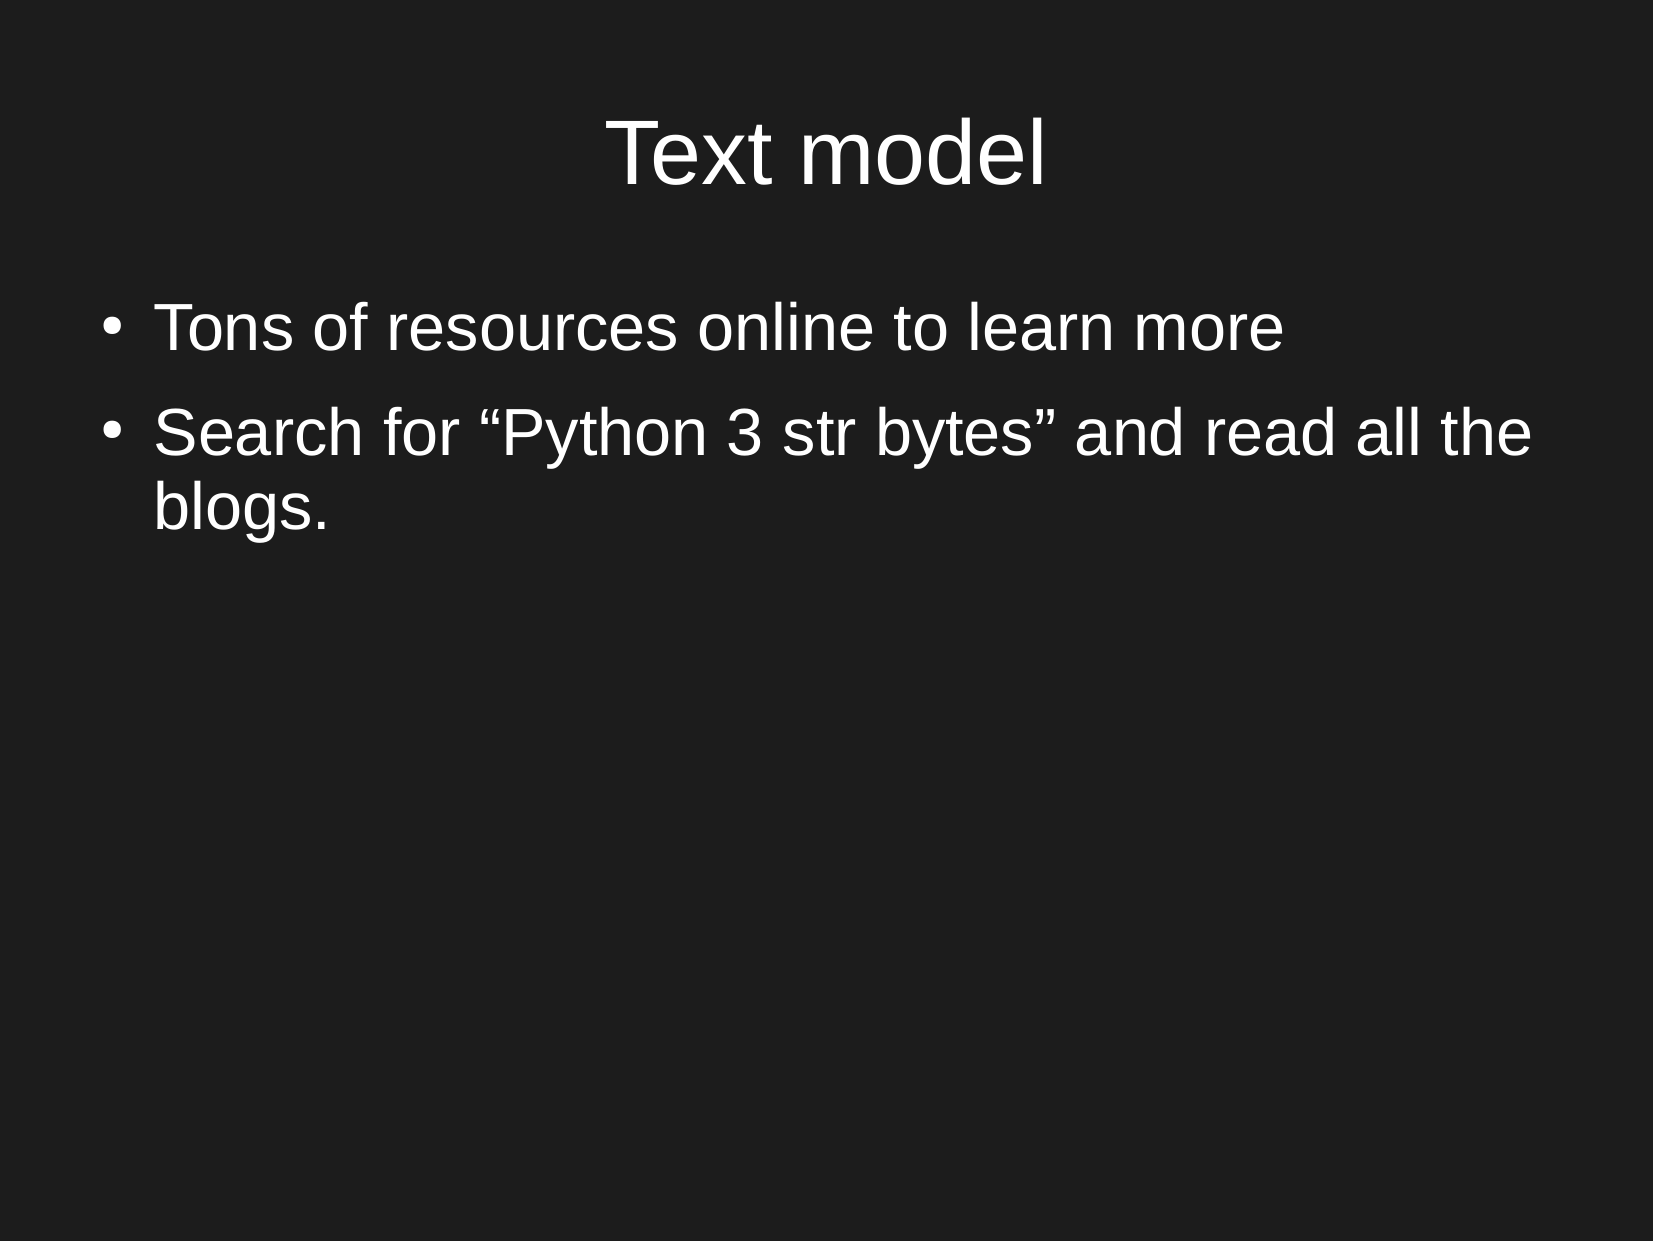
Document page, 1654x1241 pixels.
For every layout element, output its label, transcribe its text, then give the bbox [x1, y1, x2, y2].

title Text model [82, 49, 1571, 257]
list Tons of resources online to learn more Search for “Python 3 str bytes” and read all the blogs. [82, 290, 1571, 1010]
